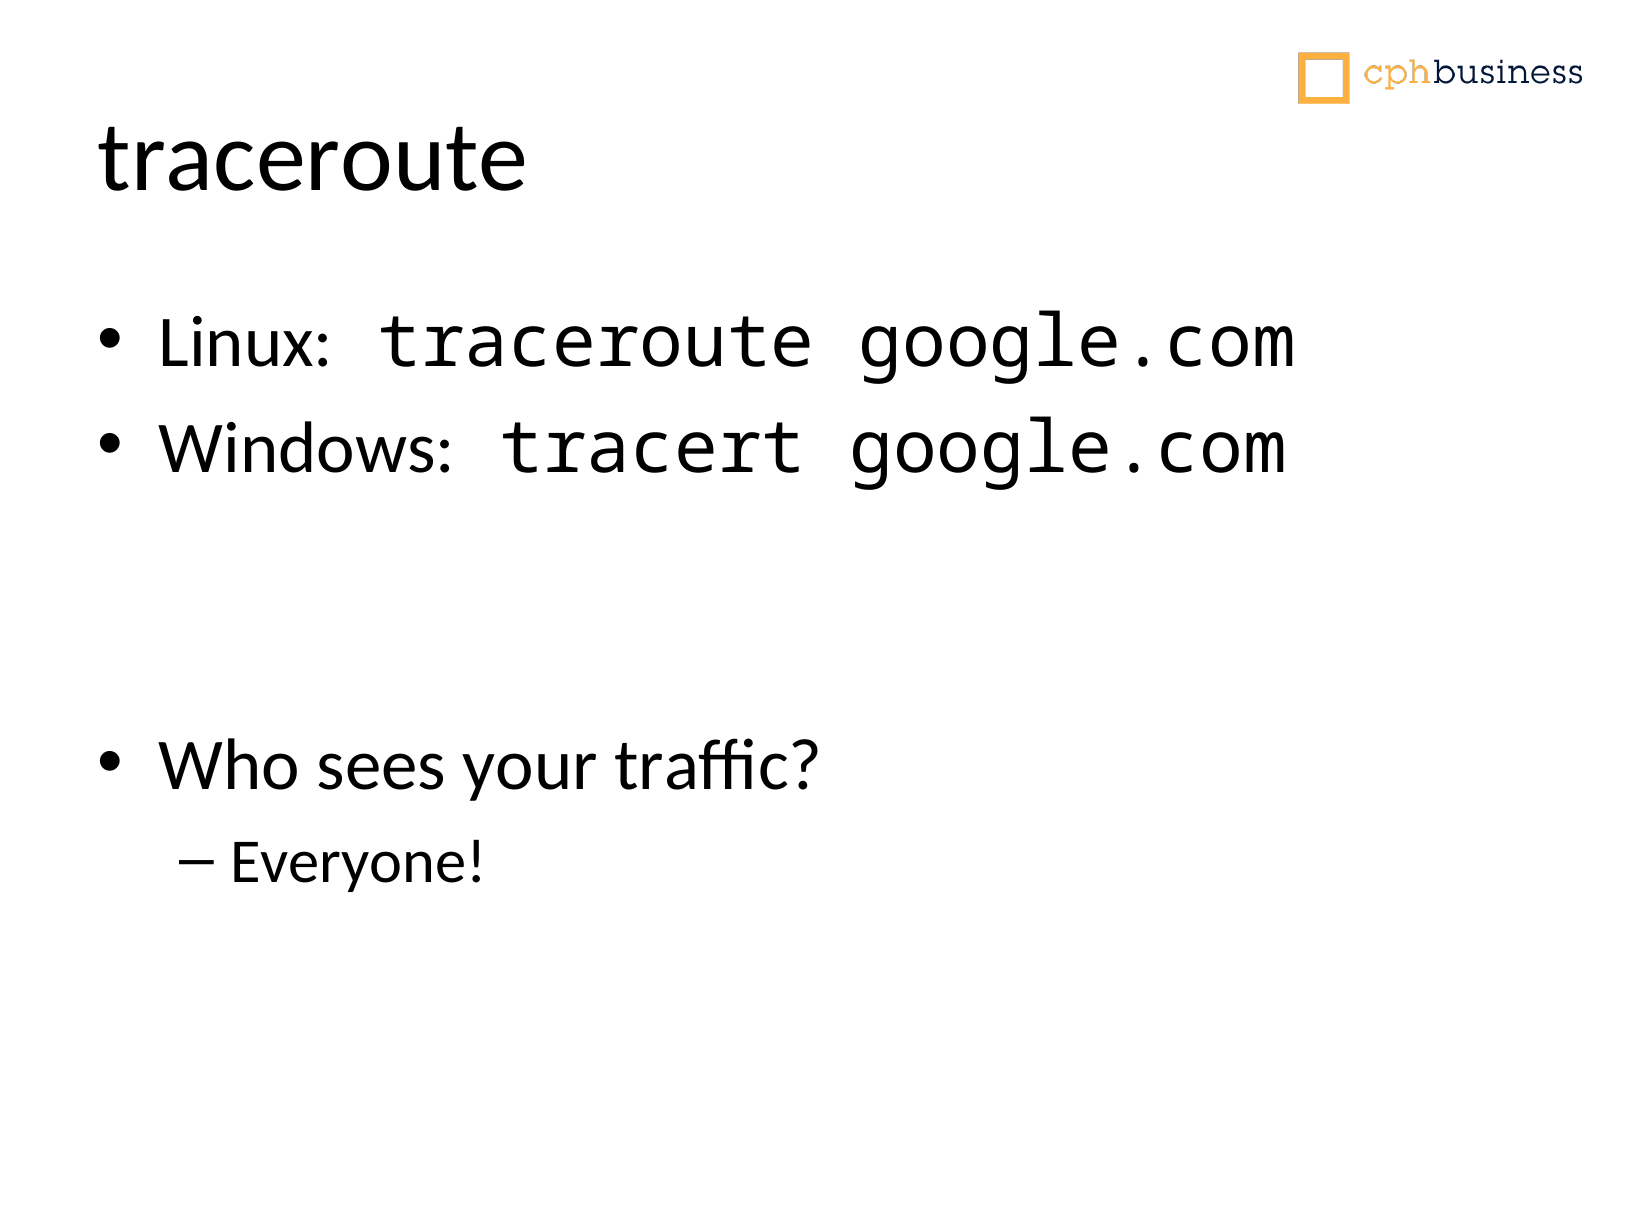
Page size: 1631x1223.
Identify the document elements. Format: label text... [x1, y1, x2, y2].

picture [1247, 1, 1631, 155]
title traceroute [81, 48, 1549, 253]
list Linux: traceroute google.com Windows: tracert google.com Who sees your traffic? Everyone! [81, 285, 1549, 1092]
